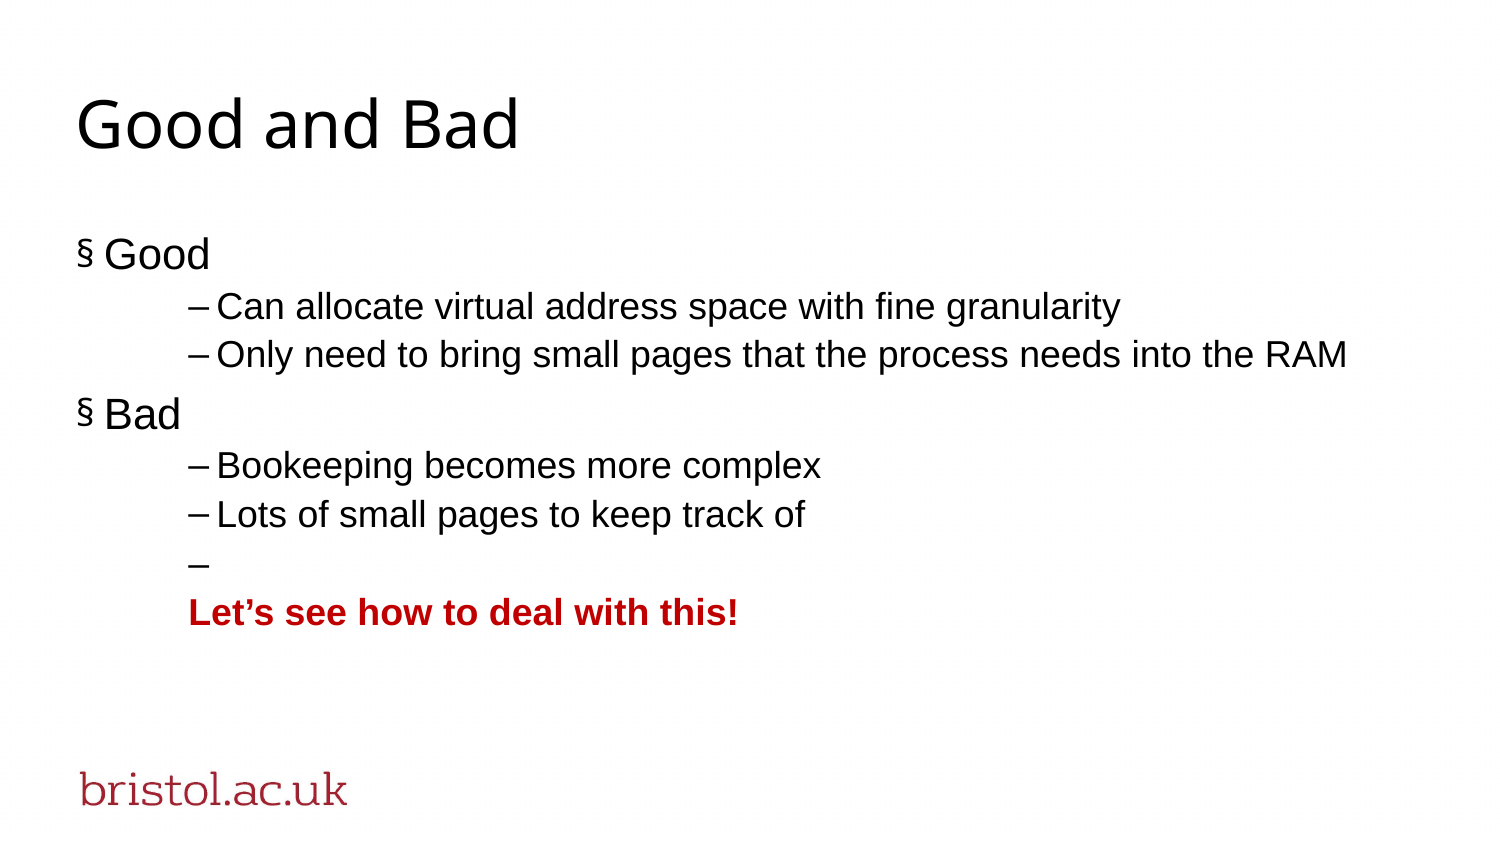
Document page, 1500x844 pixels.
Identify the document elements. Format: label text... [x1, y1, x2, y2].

list Good Can allocate virtual address space with fine granularity Only need to bring small pages that the process needs into the RAM Bad Bookeeping becomes more complex Lots of small pages to keep track of Let’s see how to deal with this! [60, 224, 1440, 699]
title Good and Bad [60, 44, 1440, 209]
